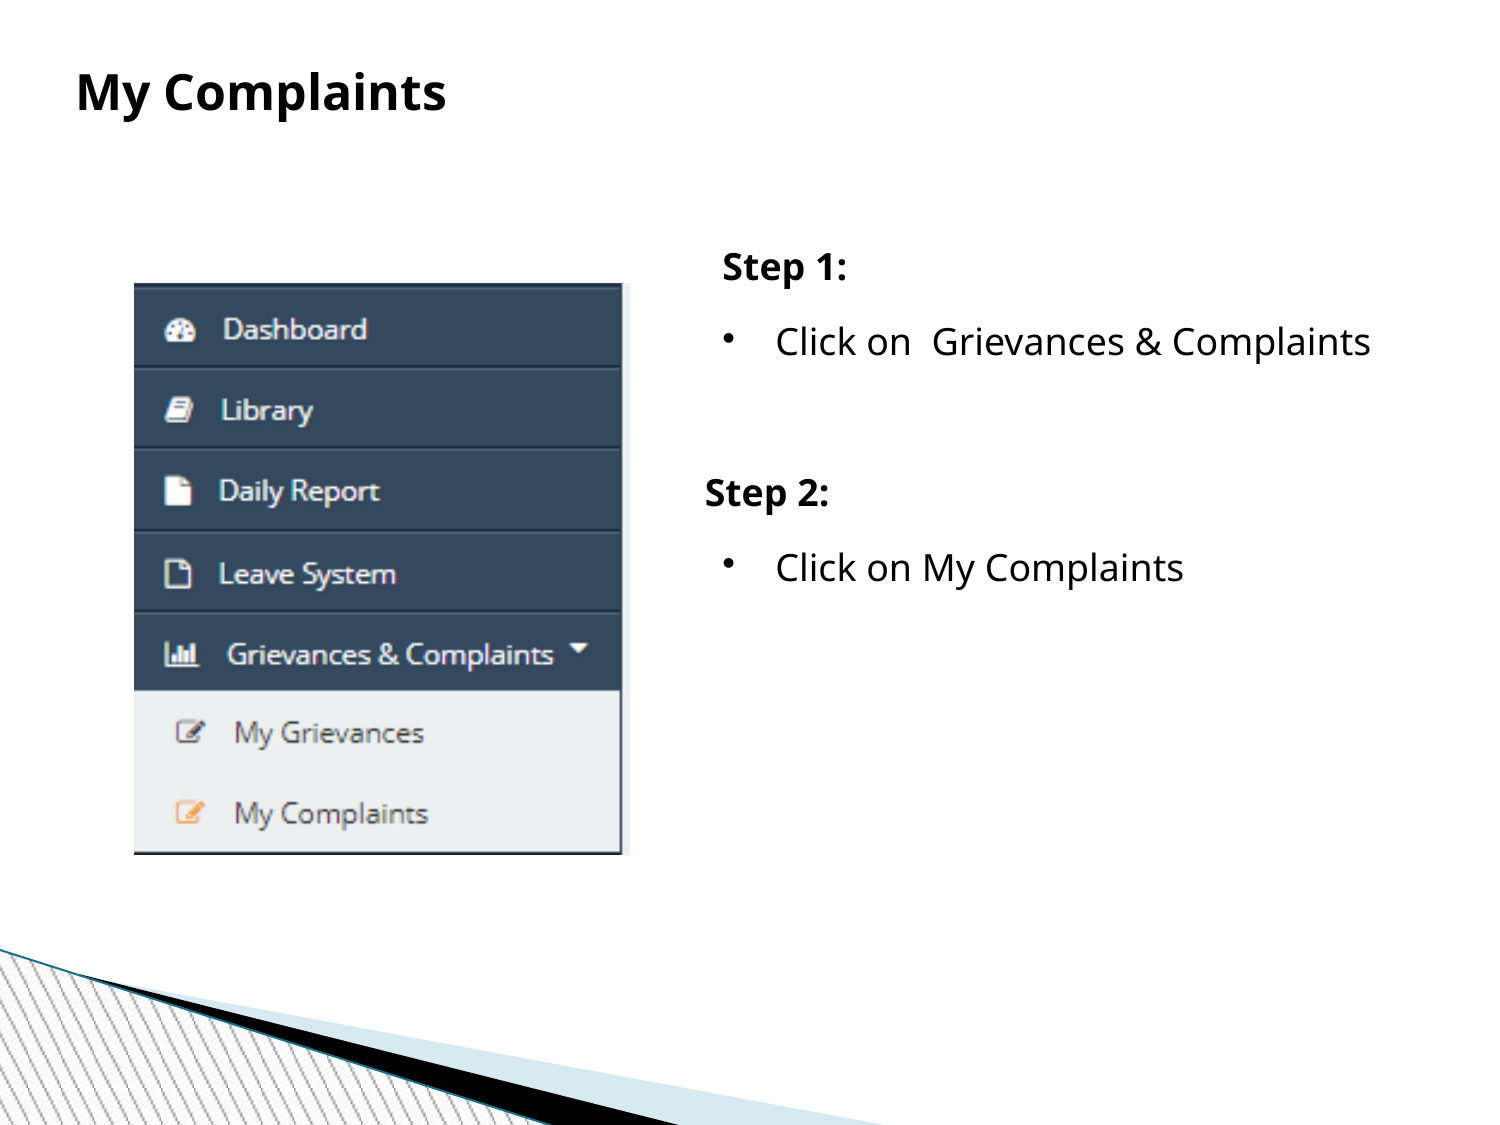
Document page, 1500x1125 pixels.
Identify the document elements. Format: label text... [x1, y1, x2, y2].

picture [134, 283, 630, 855]
picture [0, 952, 543, 1125]
list Step 1: Click on Grievances & Complaints Step 2: Click on My Complaints [704, 242, 1426, 986]
title My Complaints [75, 45, 1426, 135]
